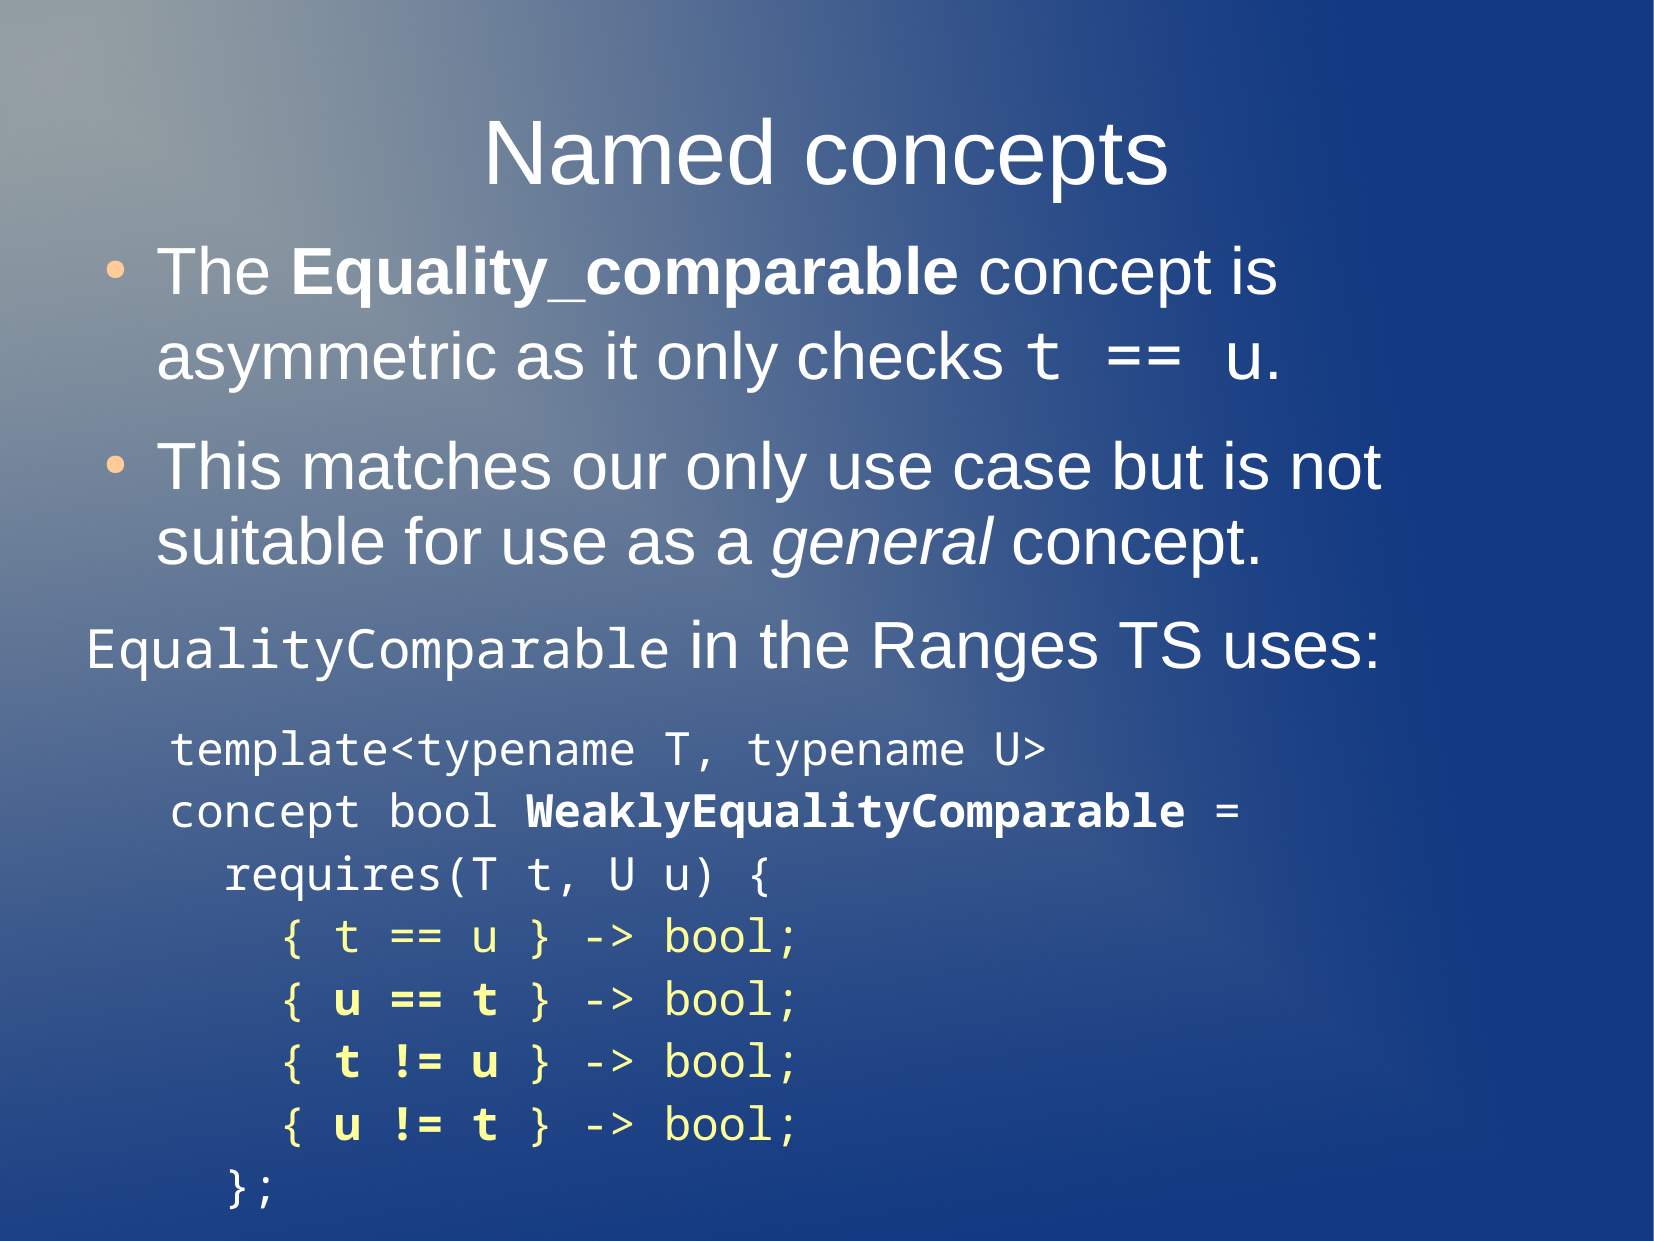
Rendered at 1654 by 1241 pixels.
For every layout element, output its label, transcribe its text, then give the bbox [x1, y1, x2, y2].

picture [0, 0, 1654, 1241]
title Named concepts [82, 49, 1571, 257]
list The Equality_comparable concept is asymmetric as it only checks t == u. This matches our only use case but is not suitable for use as a general concept. EqualityComparable in the Ranges TS uses: [85, 233, 1467, 671]
text_box template<typename T, typename U> concept bool WeaklyEqualityComparable = requires(T t, U u) { { t == u } -> bool; { u == t } -> bool; { t != u } -> bool; { u != t } -> bool; }; [137, 708, 1219, 1206]
